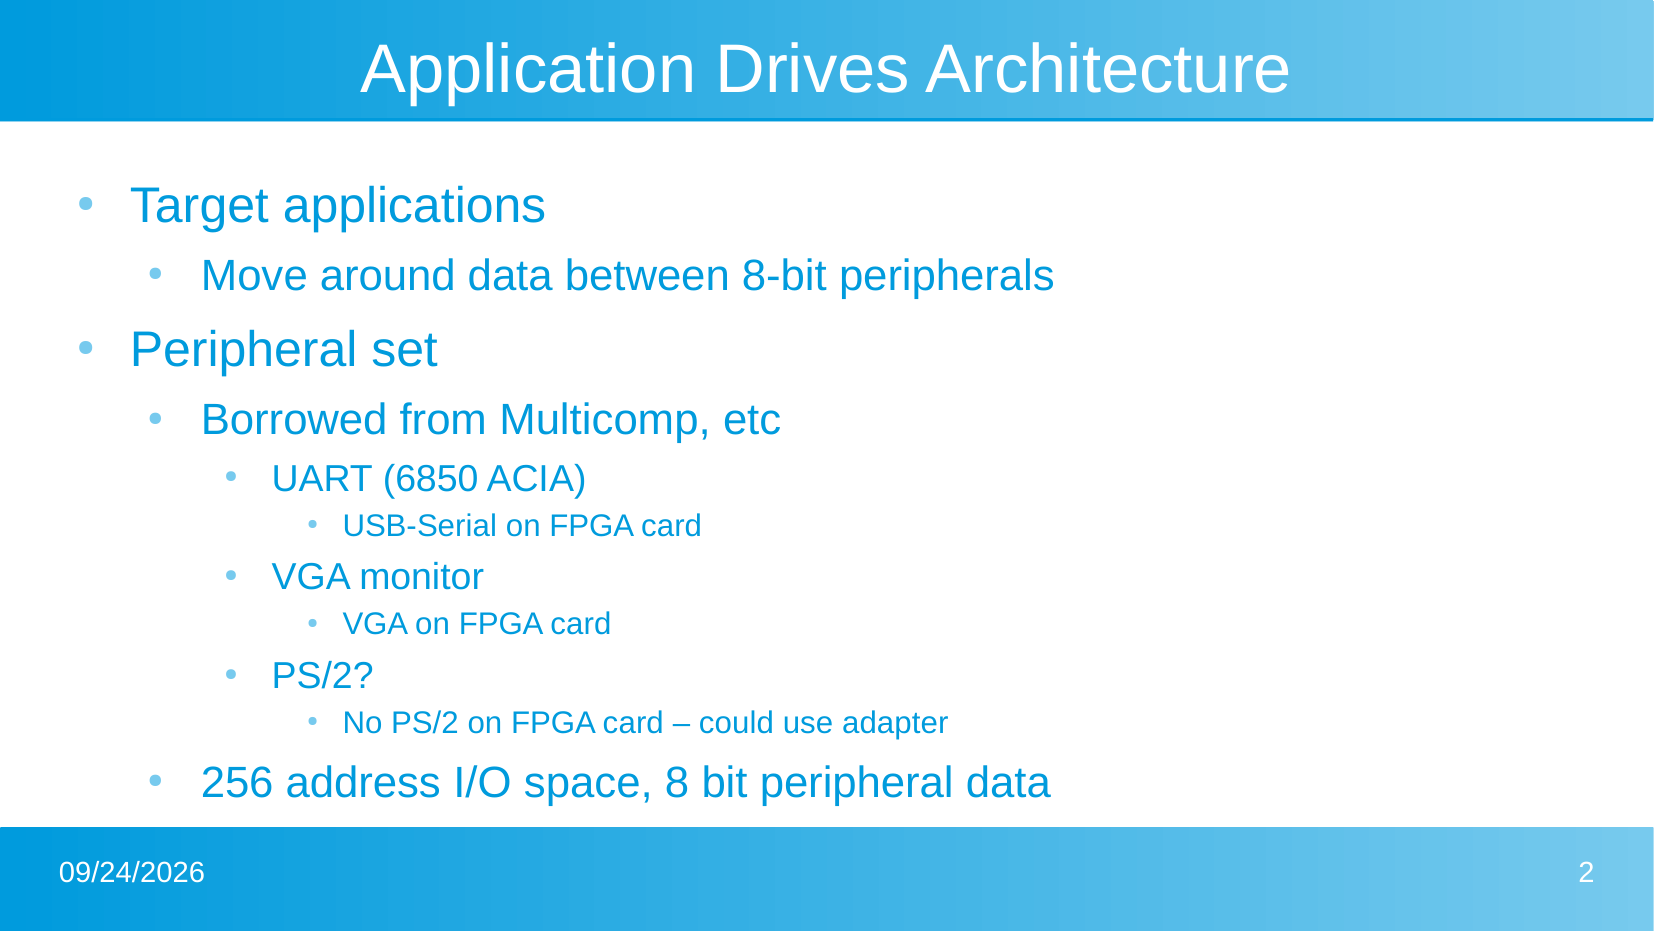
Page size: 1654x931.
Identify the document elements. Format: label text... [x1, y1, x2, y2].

title Application Drives Architecture [59, 29, 1595, 108]
list Target applications Move around data between 8-bit peripherals Peripheral set Borrowed from Multicomp, etc UART (6850 ACIA) USB-Serial on FPGA card VGA monitor VGA on FPGA card PS/2? No PS/2 on FPGA card – could use adapter 256 address I/O space, 8 bit peripheral data [59, 177, 1595, 768]
